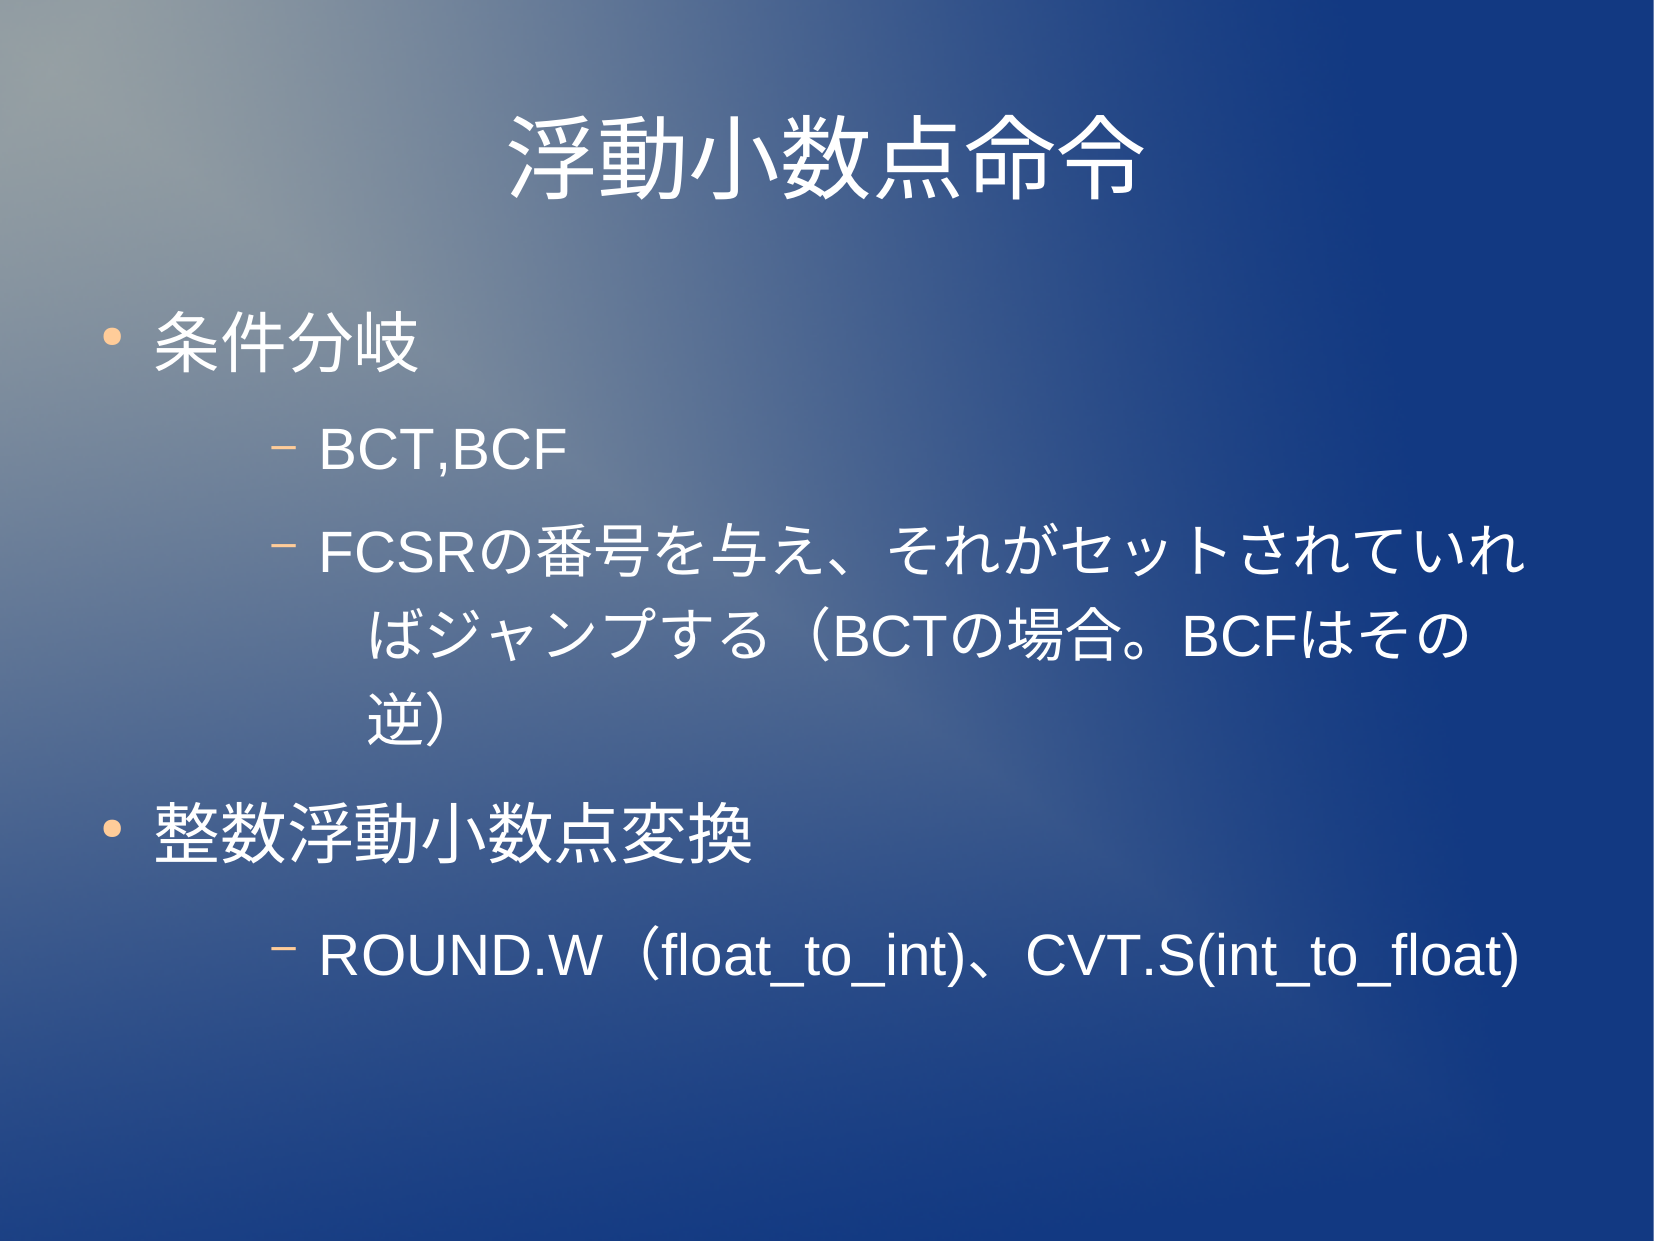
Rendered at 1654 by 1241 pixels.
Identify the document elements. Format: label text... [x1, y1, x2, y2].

title 浮動小数点命令 [82, 49, 1571, 257]
list 条件分岐 BCT,BCF FCSRの番号を与え、それがセットされていればジャンプする（BCTの場合。BCFはその逆） 整数浮動小数点変換 ROUND.W（float_to_int)、CVT.S(int_to_float) [82, 290, 1571, 1010]
picture [0, 0, 1654, 1241]
